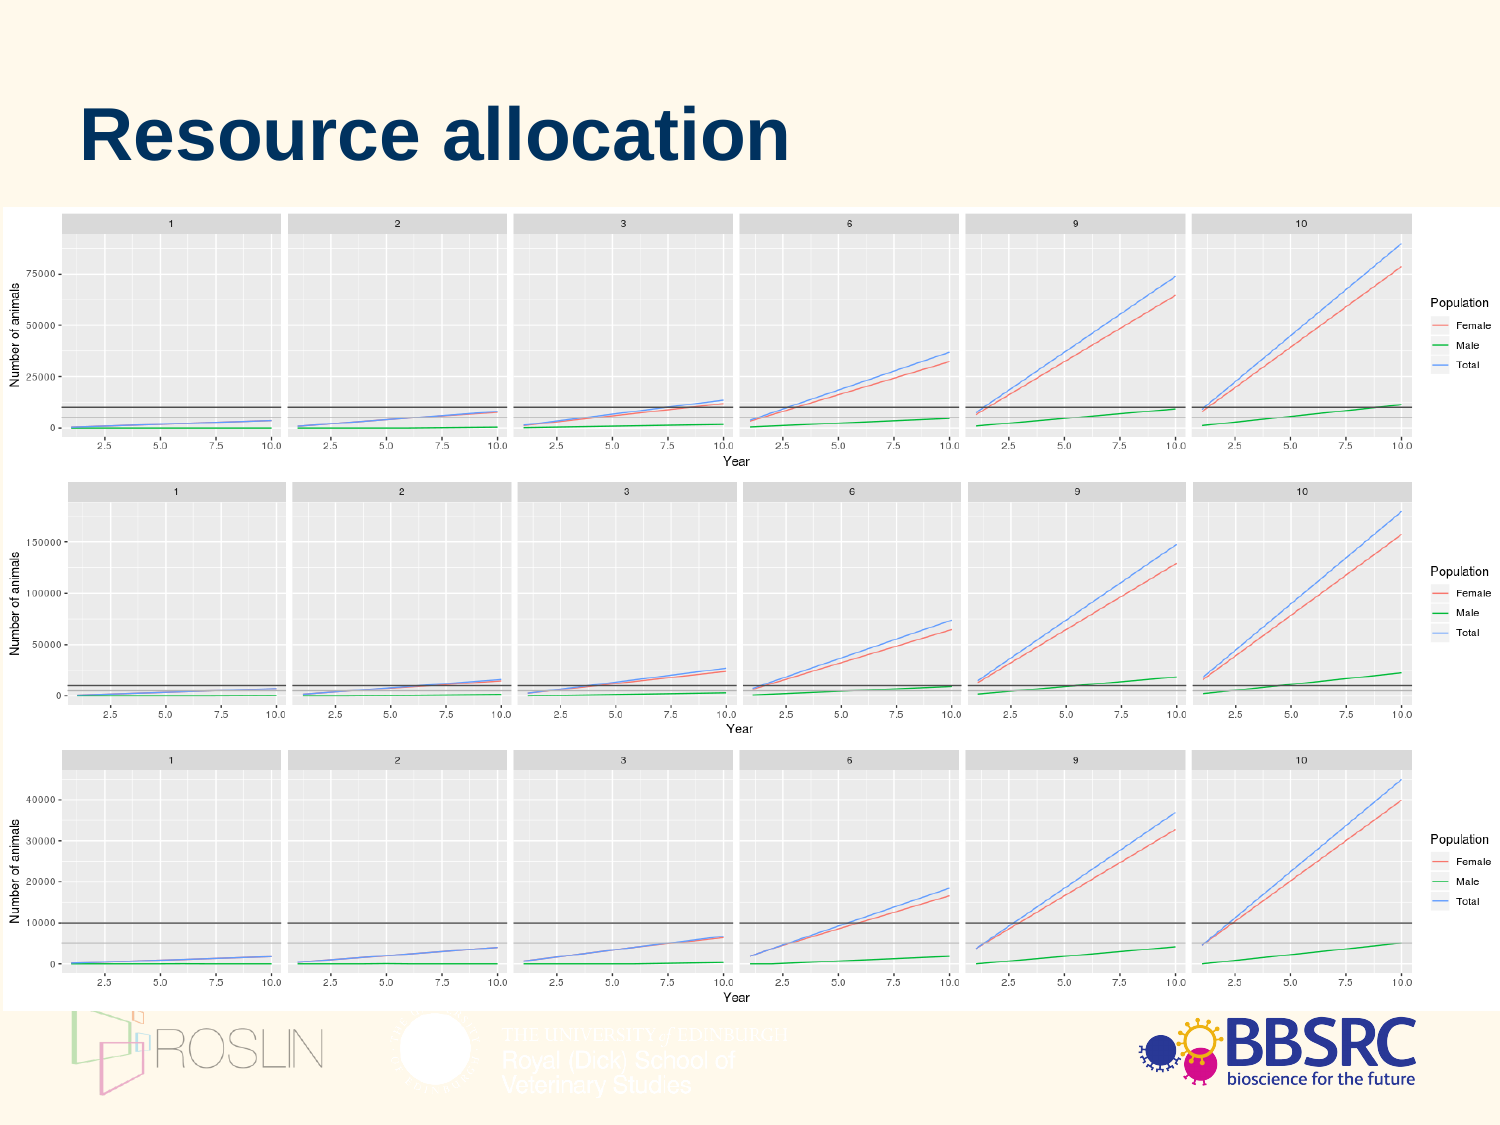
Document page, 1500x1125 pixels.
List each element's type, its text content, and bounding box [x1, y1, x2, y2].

picture [1137, 1014, 1416, 1092]
text_box Resource allocation [64, 78, 1425, 185]
picture [3, 207, 1500, 1118]
